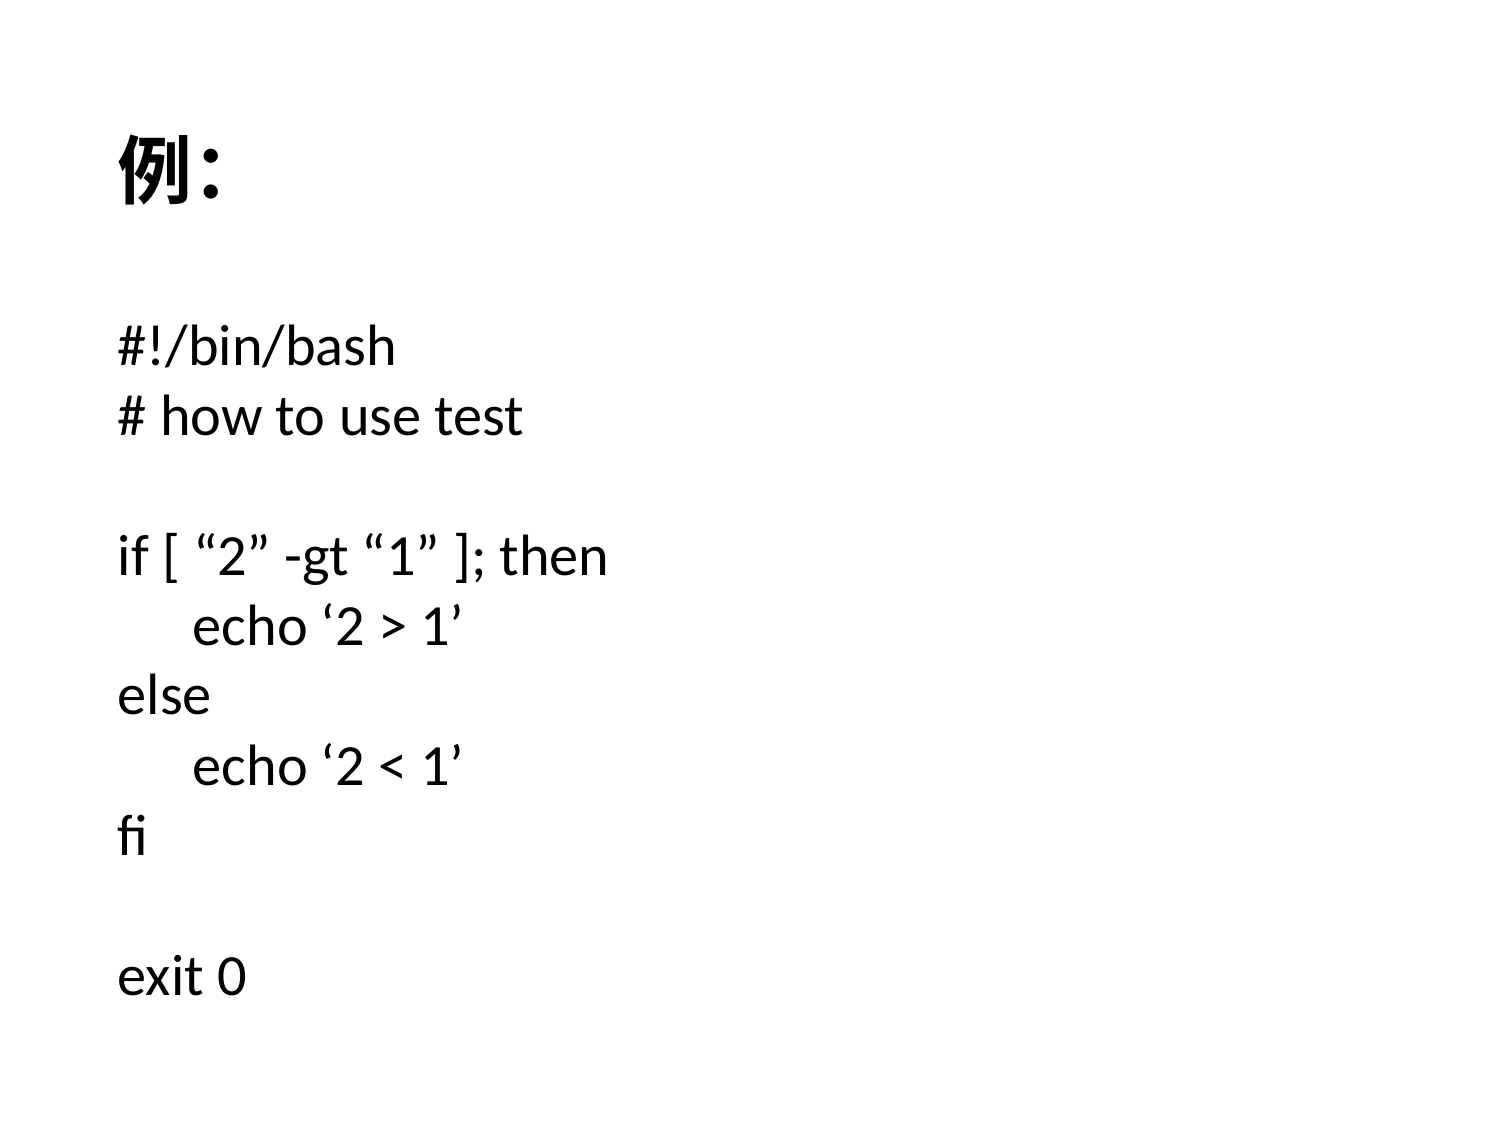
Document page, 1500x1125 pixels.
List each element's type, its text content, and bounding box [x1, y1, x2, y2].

text_box #!/bin/bash # how to use test if [ “2” -gt “1” ]; then echo ‘2 > 1’ else echo ‘2 < 1’ fi exit 0 [103, 299, 1397, 1013]
text_box 例： [103, 59, 1397, 277]
